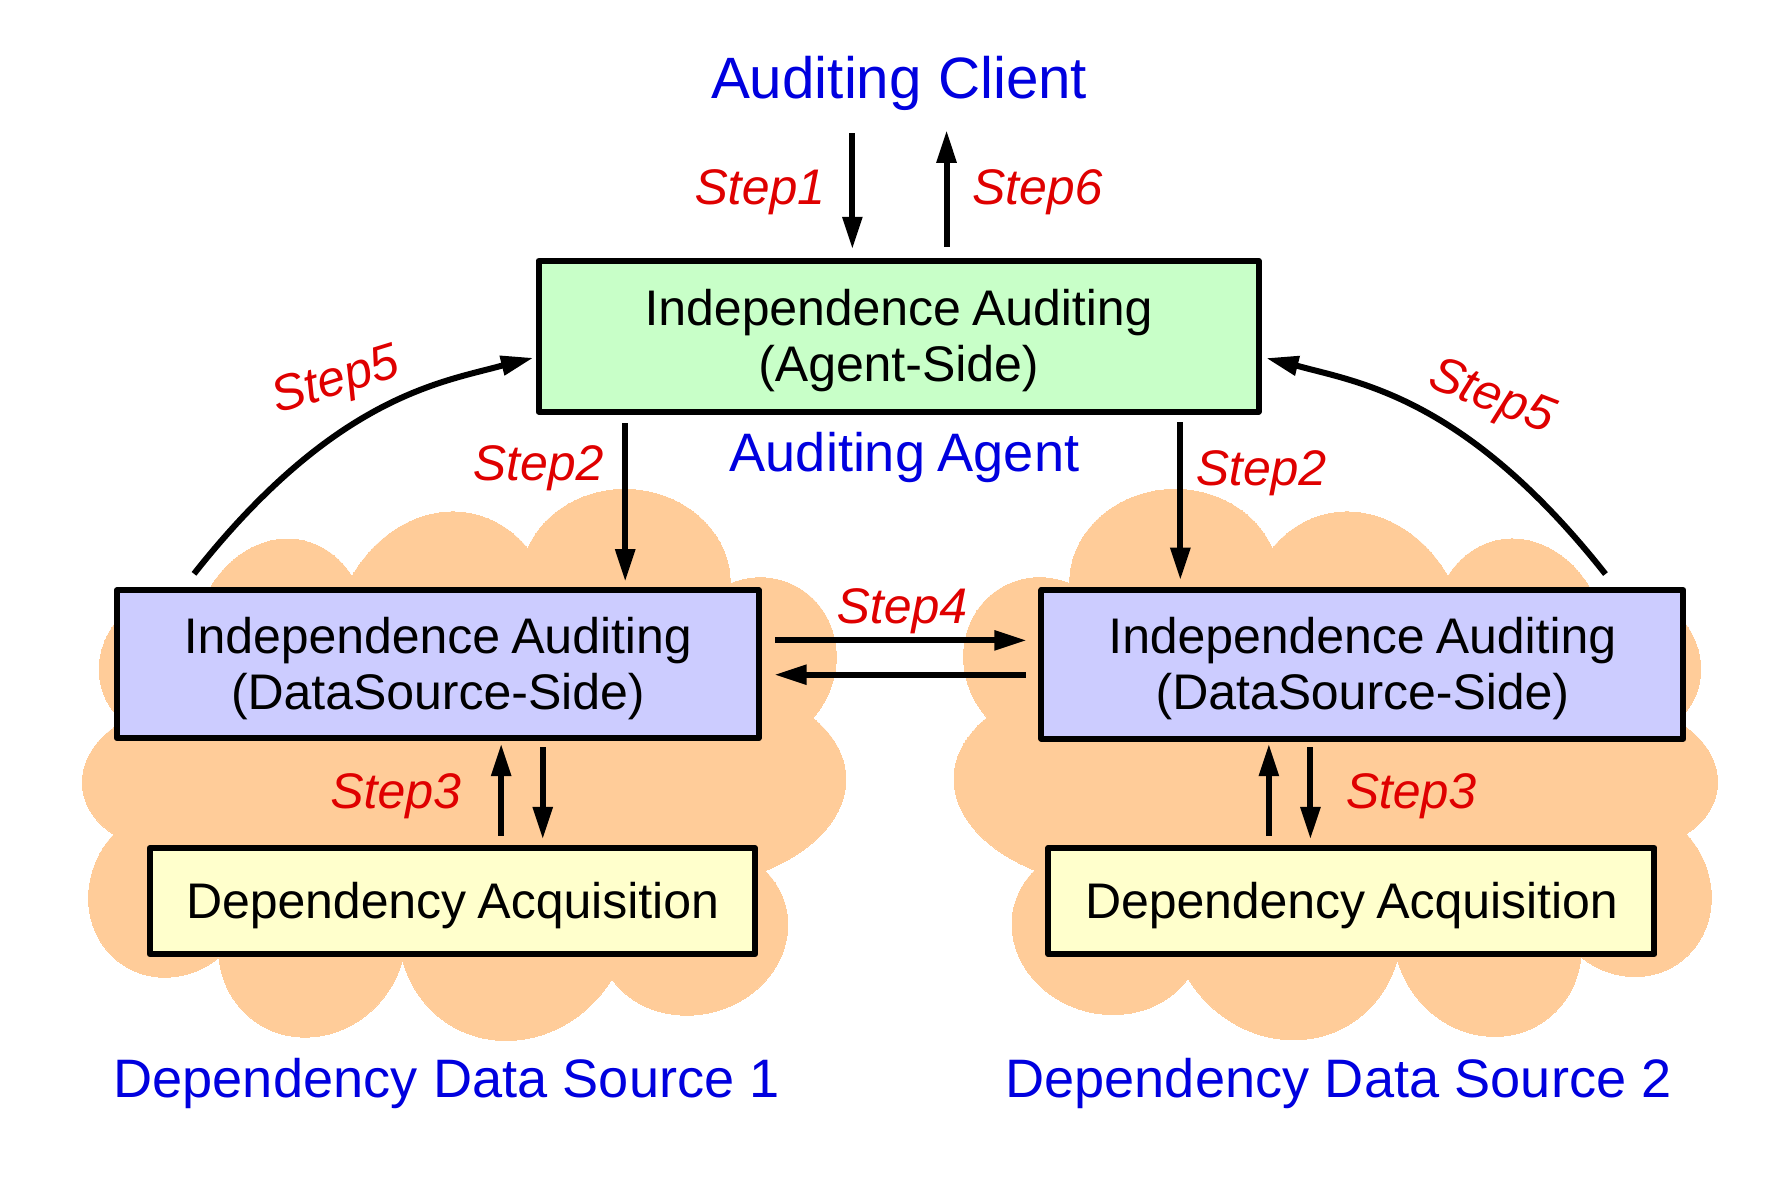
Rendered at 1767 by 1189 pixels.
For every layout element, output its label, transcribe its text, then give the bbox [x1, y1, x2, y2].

text_box Independence Auditing (DataSource-Side) [1041, 590, 1684, 739]
text_box [954, 489, 1718, 1040]
text_box Step1 [679, 152, 841, 224]
text_box [99, 622, 116, 715]
text_box Step2 [1183, 432, 1342, 505]
text_box Step3 [1331, 756, 1492, 835]
text_box Step6 [957, 152, 1118, 224]
text_box Step5 [1406, 332, 1581, 458]
text_box Independence Auditing (DataSource-Side) [116, 590, 759, 739]
text_box Dependency Acquisition [1048, 847, 1655, 955]
text_box Step5 [248, 320, 423, 437]
text_box [82, 489, 846, 1041]
text_box Step4 [821, 570, 983, 637]
text_box Dependency Data Source 1 [98, 1041, 794, 1117]
text_box Step2 [458, 428, 619, 500]
text_box Auditing Agent [714, 415, 1094, 491]
text_box Independence Auditing (Agent-Side) [538, 260, 1259, 412]
text_box [1684, 621, 1701, 714]
text_box Dependency Data Source 2 [990, 1041, 1686, 1117]
text_box Dependency Acquisition [149, 848, 756, 955]
text_box Auditing Client [561, 38, 1238, 144]
text_box Step3 [315, 755, 476, 834]
